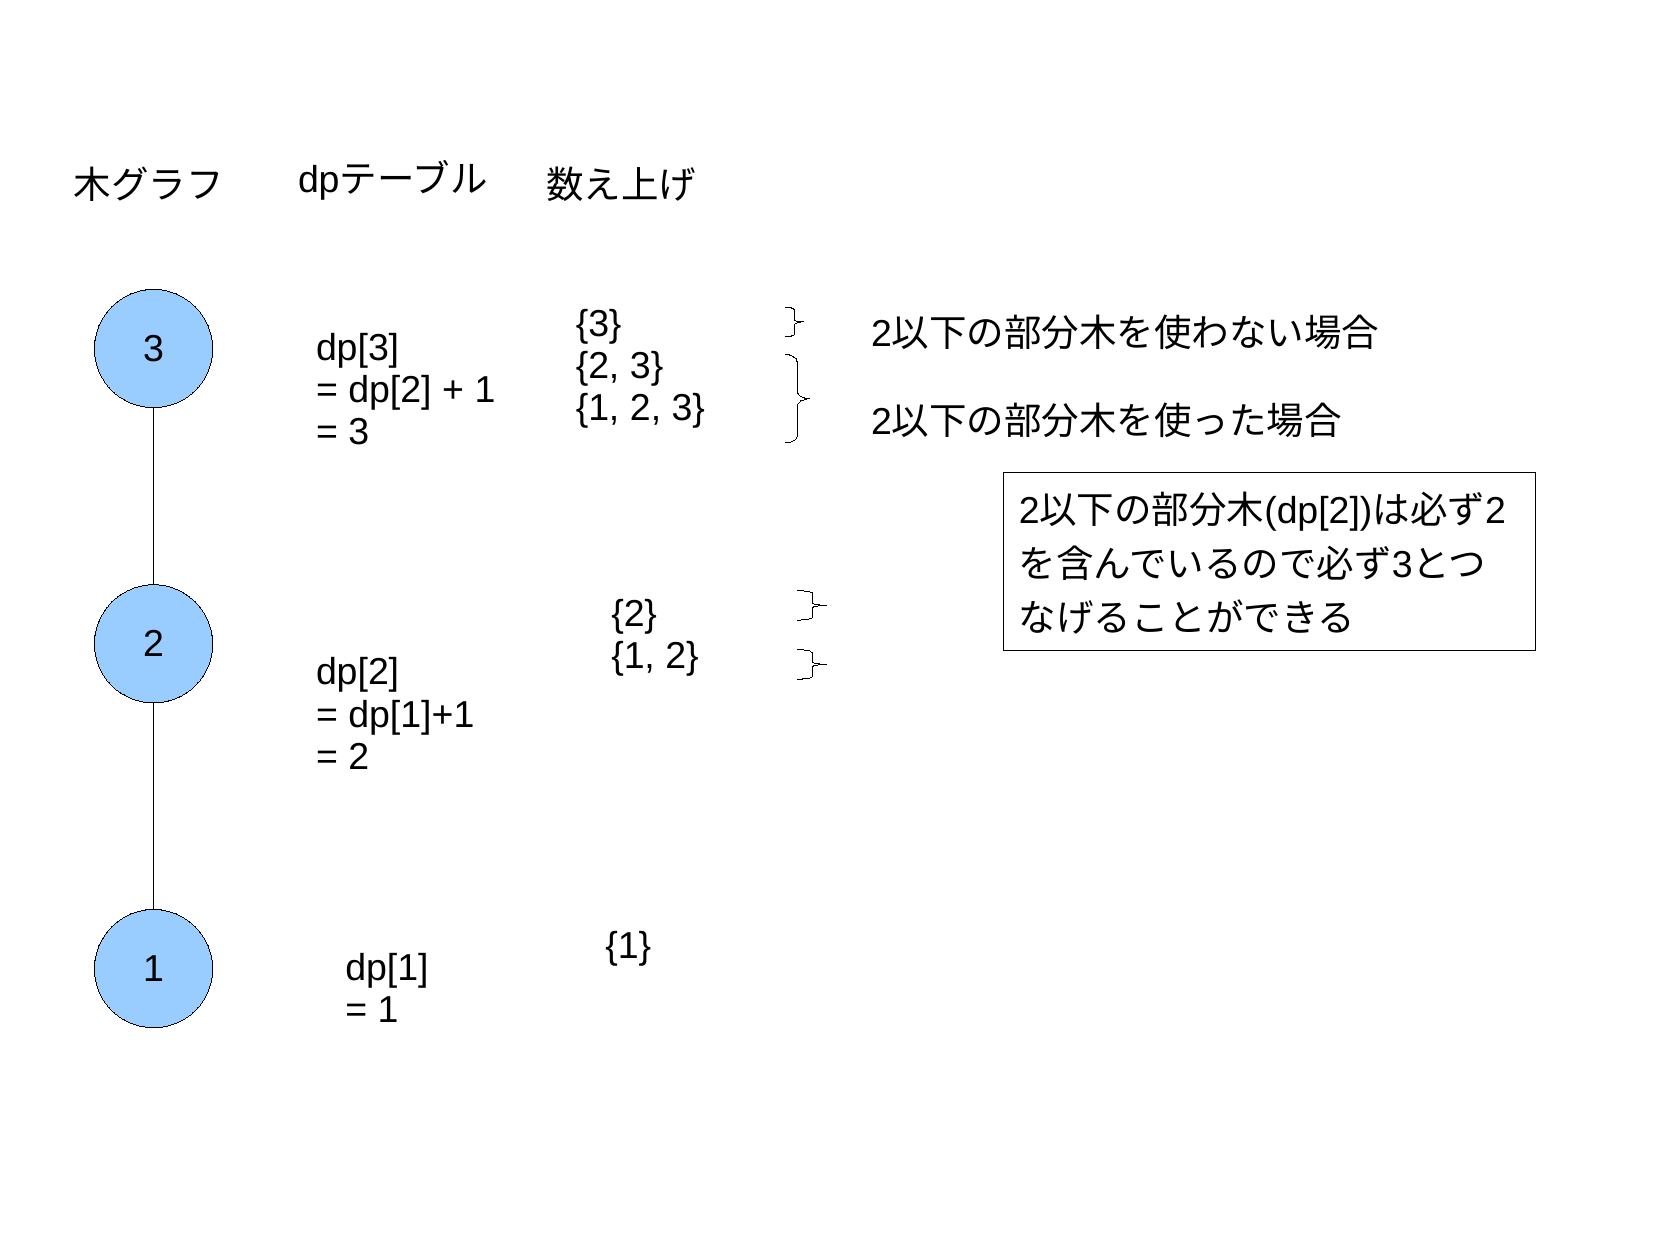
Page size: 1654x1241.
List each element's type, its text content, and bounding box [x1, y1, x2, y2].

text_box 木グラフ [59, 147, 321, 200]
text_box dp[1] = 1 [330, 938, 656, 1038]
text_box 2以下の部分木を使った場合 [856, 383, 1506, 441]
text_box 2以下の部分木を使わない場合 [856, 295, 1565, 353]
text_box {3} {2, 3} {1, 2, 3} [561, 295, 916, 437]
text_box 1 [94, 909, 213, 1028]
text_box 数え上げ [531, 147, 857, 200]
text_box dp[2] = dp[1]+1 = 2 [301, 643, 626, 785]
text_box 2以下の部分木(dp[2])は必ず2を含んでいるので必ず3とつなげることができる [1003, 472, 1536, 609]
text_box dp[3] = dp[2] + 1 = 3 [301, 318, 597, 460]
text_box dpテーブル [283, 141, 579, 199]
text_box 3 [94, 289, 213, 408]
text_box 2 [94, 584, 213, 703]
text_box {2} {1, 2} [596, 584, 892, 722]
text_box {1} [590, 917, 886, 975]
